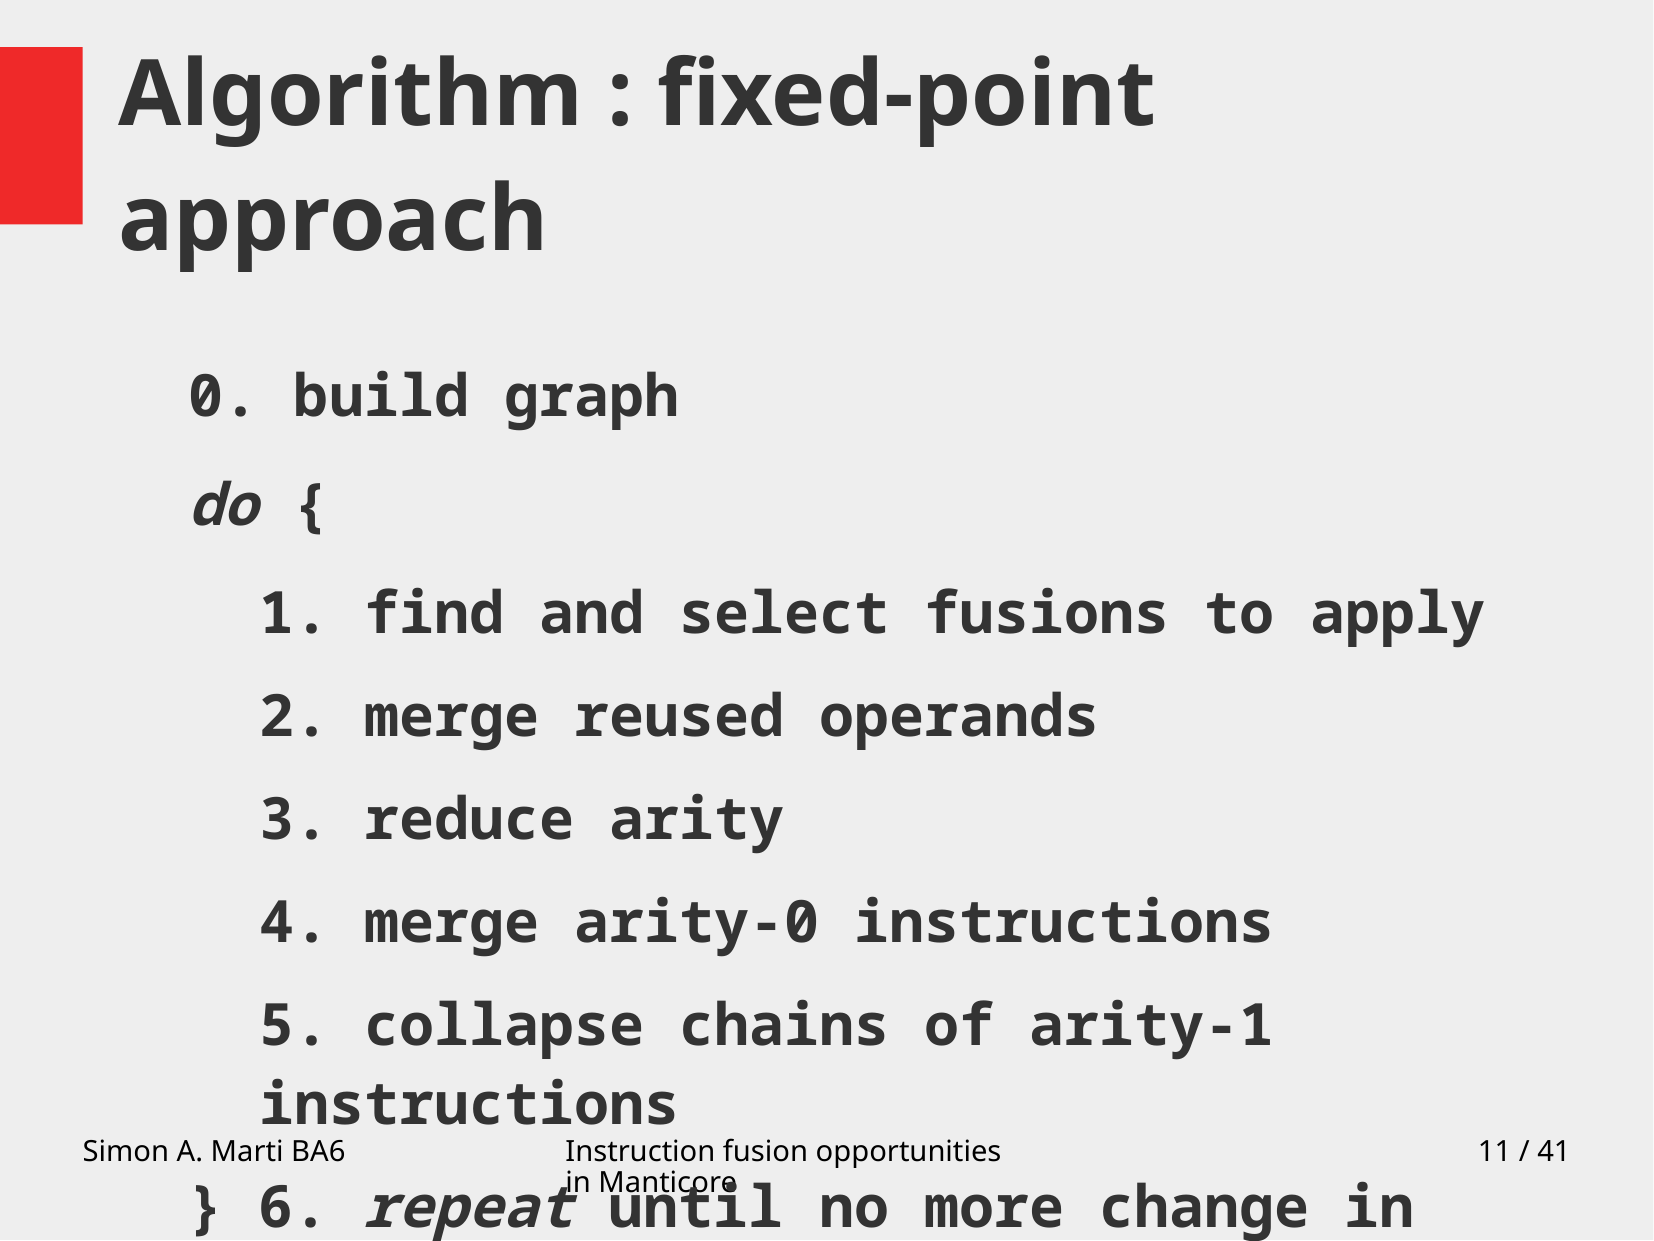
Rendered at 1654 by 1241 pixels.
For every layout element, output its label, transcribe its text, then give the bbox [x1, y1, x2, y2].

list 0. build graph do { 1. find and select fusions to apply 2. merge reused operands 3. reduce arity 4. merge arity-0 instructions 5. collapse chains of arity-1 instructions } 6. repeat until no more change in graph [118, 354, 1536, 1075]
title Algorithm : fixed-point approach [118, 27, 1571, 278]
